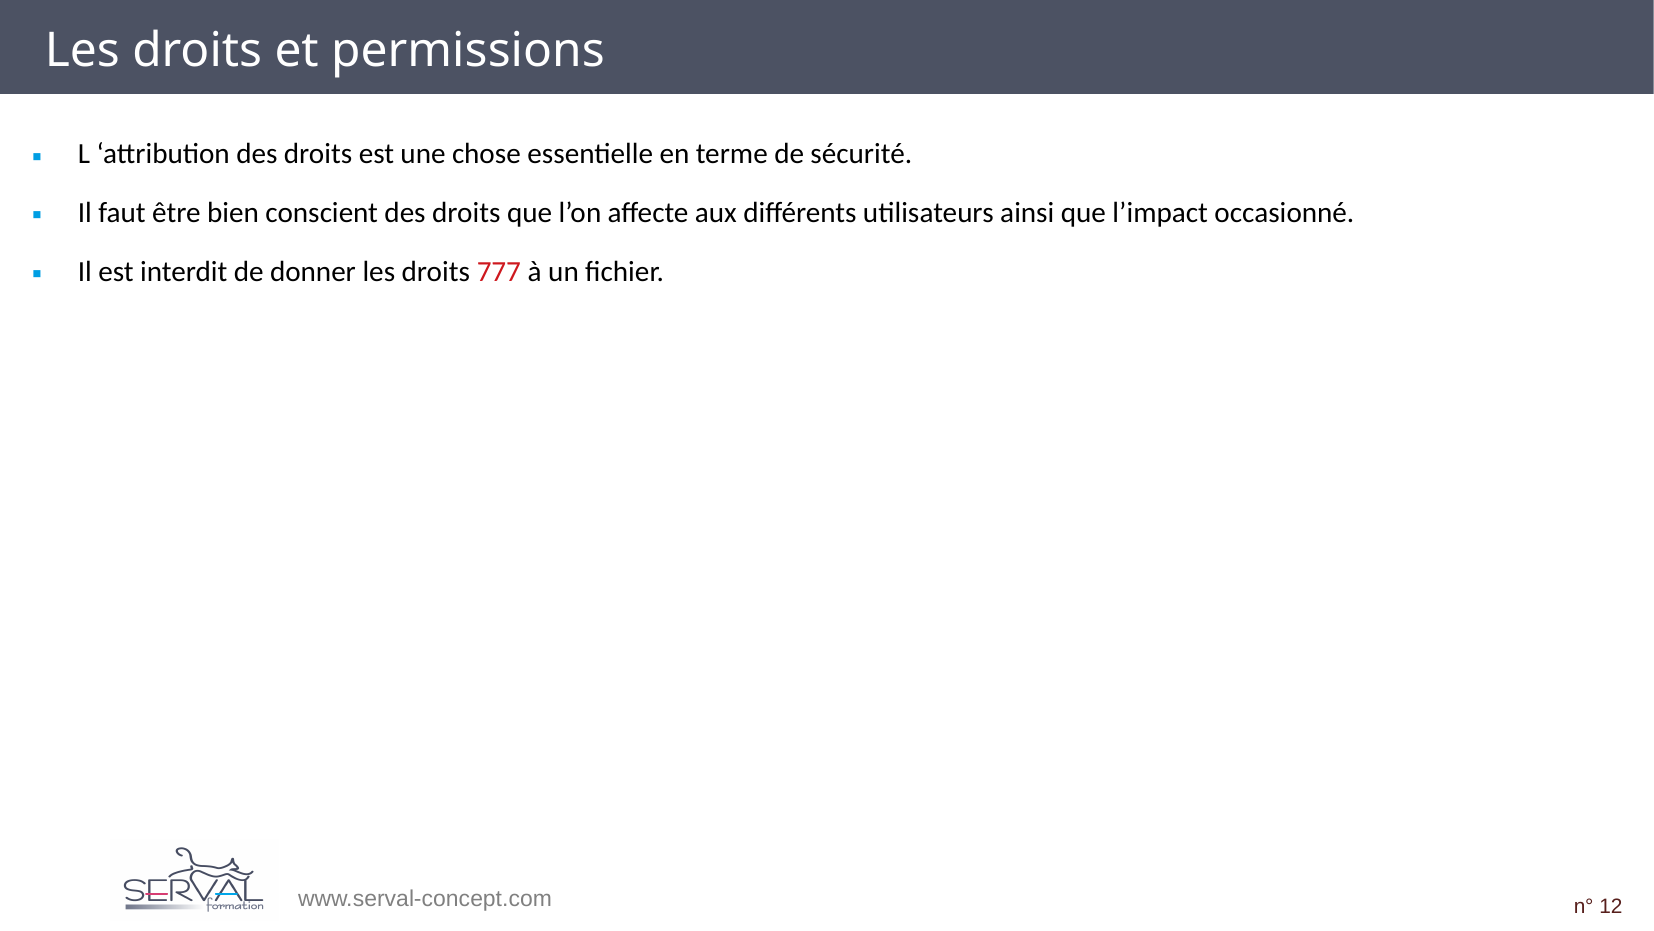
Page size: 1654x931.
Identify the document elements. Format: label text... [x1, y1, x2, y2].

title Les droits et permissions [32, 0, 1635, 94]
picture [110, 839, 279, 921]
list L ‘attribution des droits est une chose essentielle en terme de sécurité. Il faut être bien conscient des droits que l’on affecte aux différents utilisateurs ainsi que l’impact occasionné. Il est interdit de donner les droits 777 à un fichier. [32, 141, 1635, 329]
